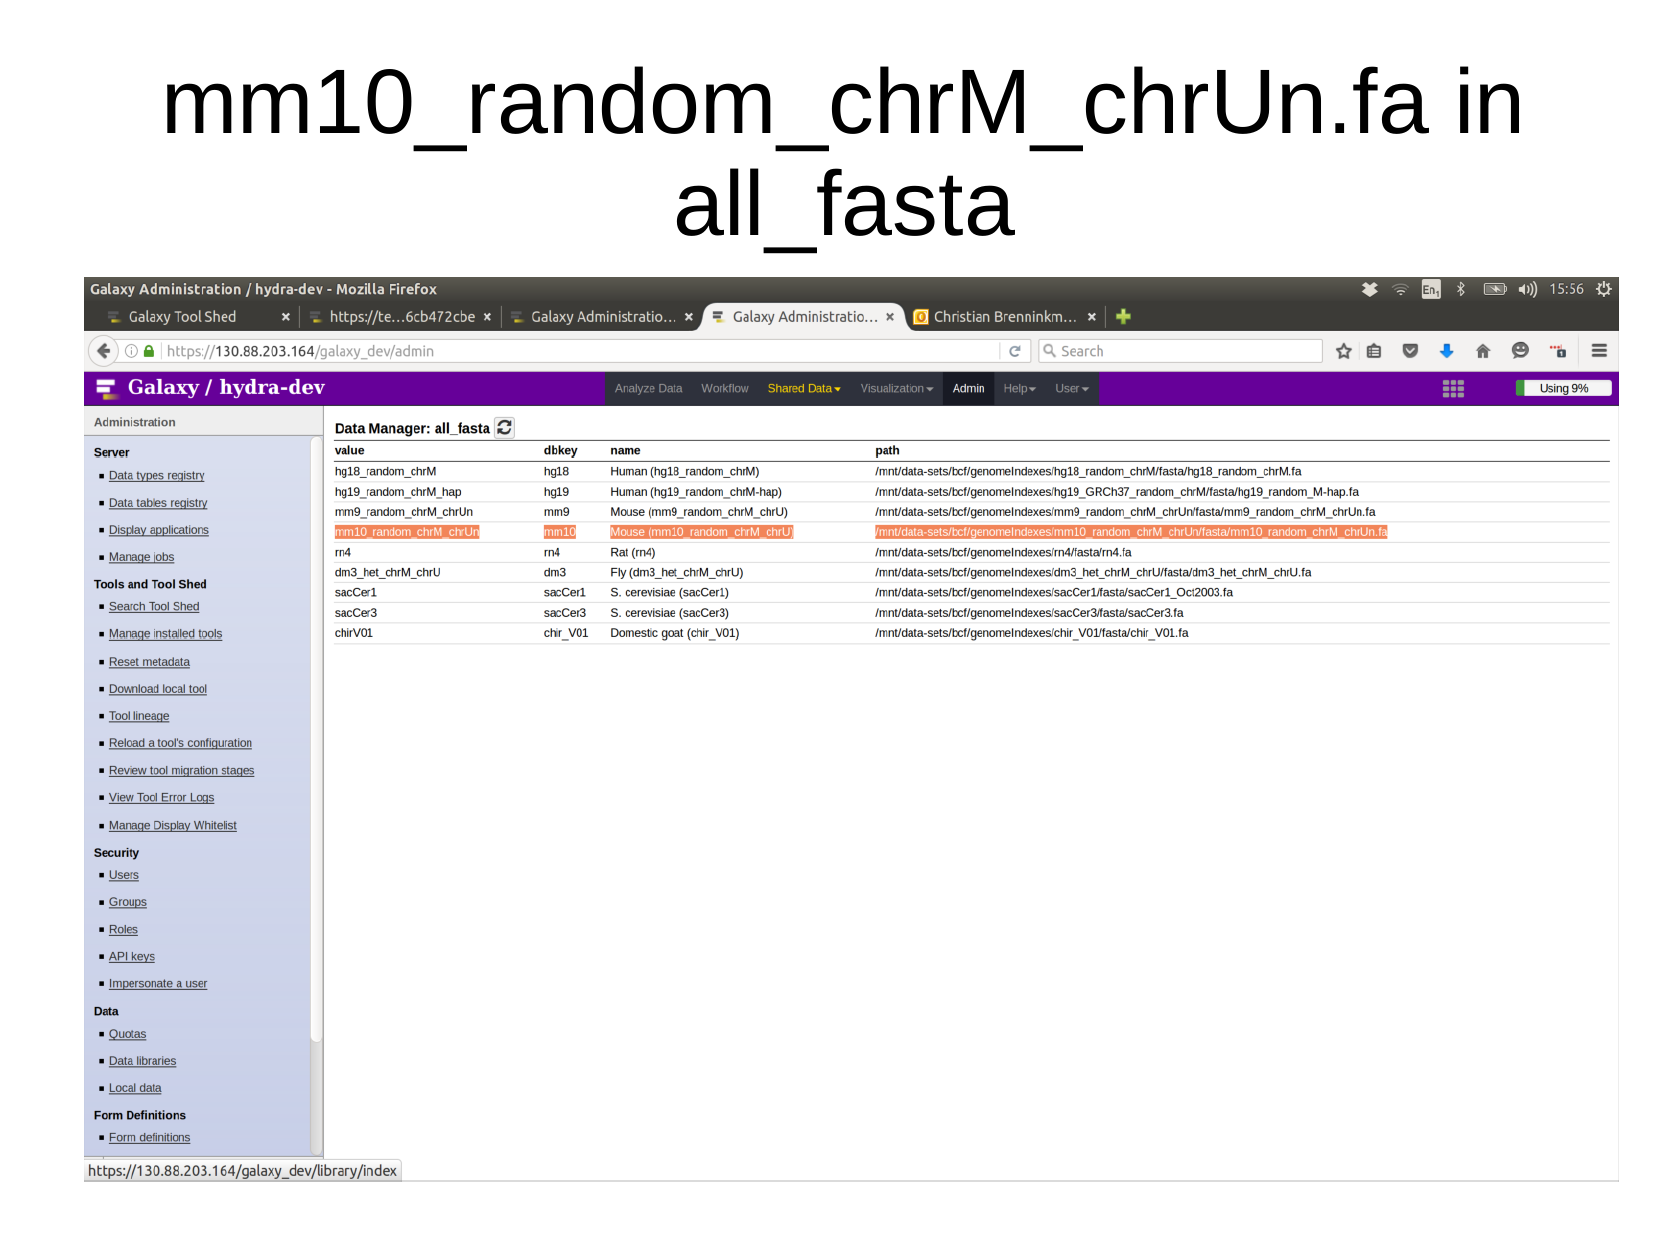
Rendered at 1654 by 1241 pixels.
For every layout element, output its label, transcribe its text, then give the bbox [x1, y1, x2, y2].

title mm10_random_chrM_chrUn.fa in all_fasta [82, 49, 1571, 257]
picture [84, 277, 1619, 1182]
